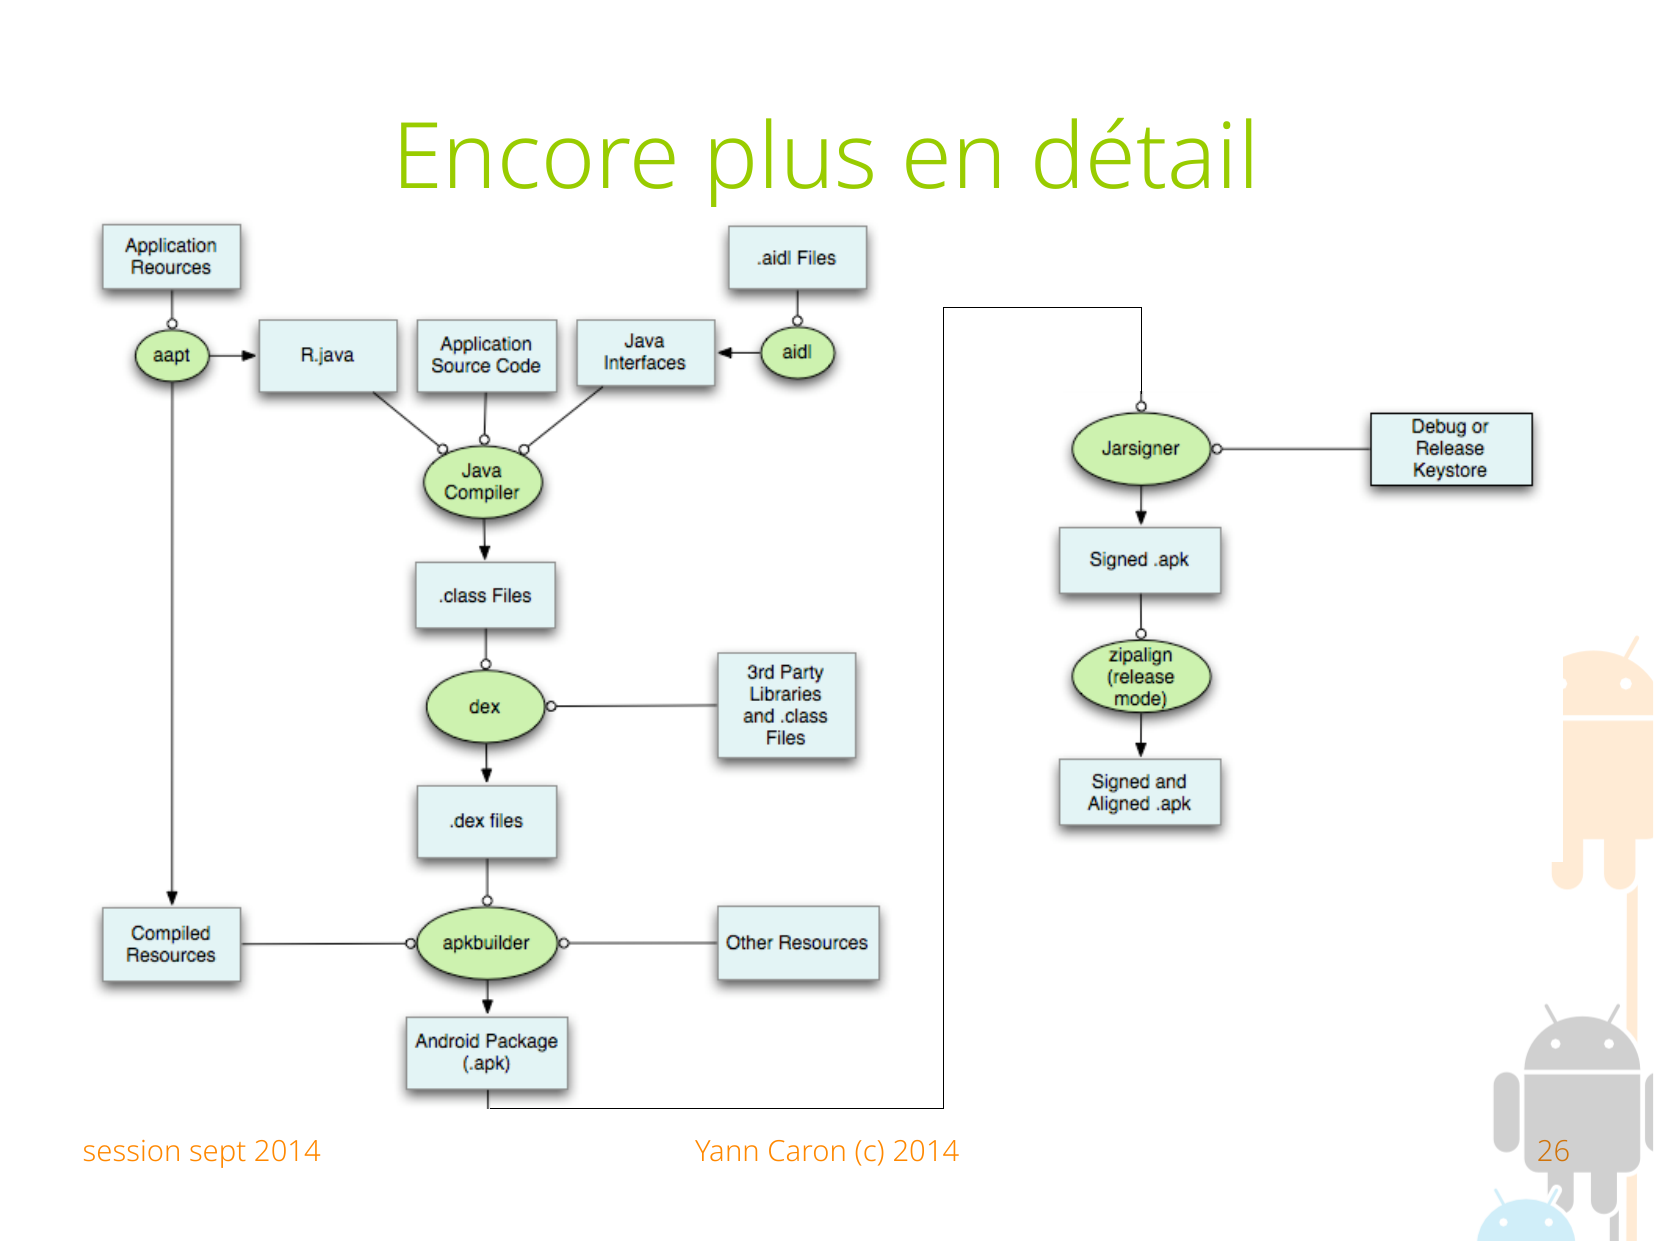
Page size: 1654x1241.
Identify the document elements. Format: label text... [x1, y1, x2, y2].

picture [71, 207, 1654, 1241]
title Encore plus en détail [82, 49, 1571, 257]
